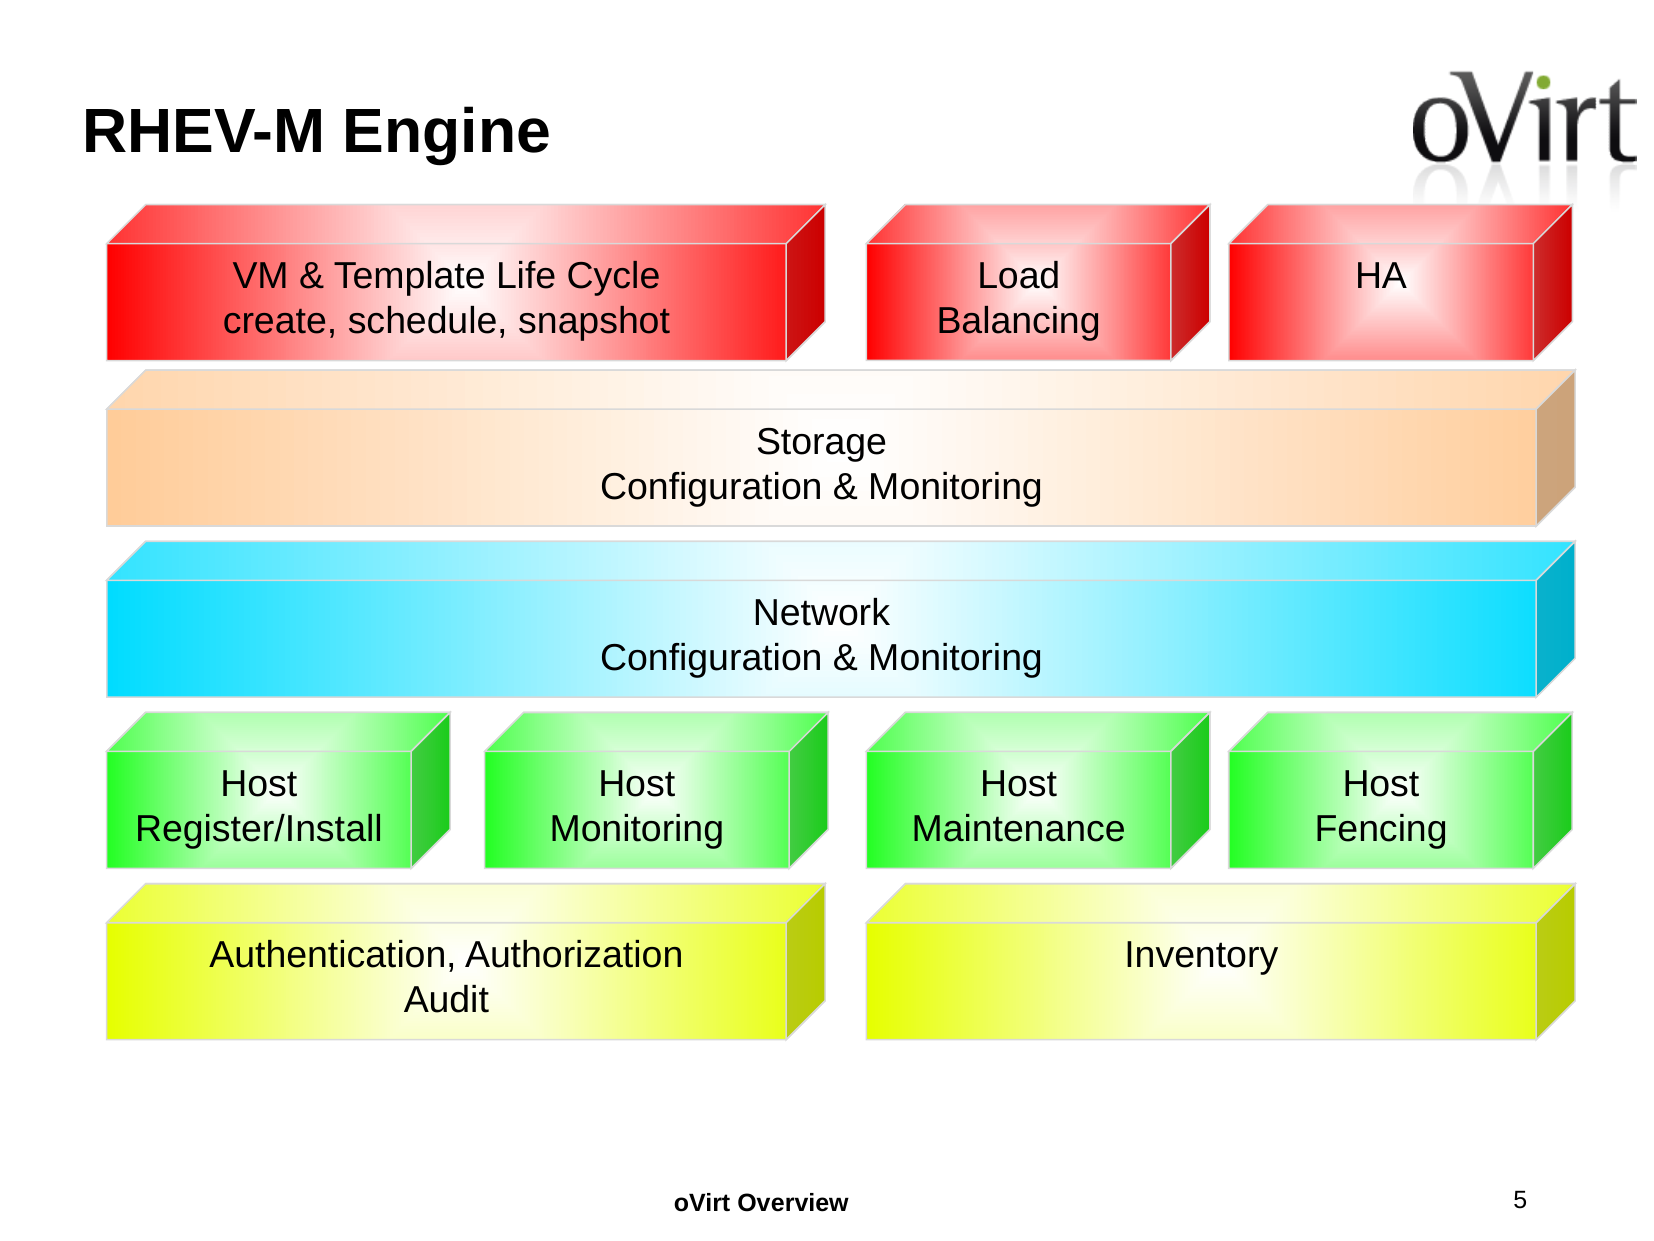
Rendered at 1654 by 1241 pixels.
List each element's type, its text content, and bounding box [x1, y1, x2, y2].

text_box Network Configuration & Monitoring [106, 581, 1536, 698]
text_box VDSM [484, 712, 827, 752]
text_box VM & Template Life Cycle create, schedule, snapshot [106, 244, 786, 361]
picture [1571, 63, 1637, 212]
text_box Authentication, Authorization Audit [106, 923, 786, 1040]
text_box Inventory [866, 923, 1536, 1040]
text_box HA [1228, 244, 1533, 361]
title RHEV-M Engine [82, 37, 1571, 226]
text_box libvirt [866, 712, 1209, 752]
text_box Load Balancing [866, 244, 1170, 361]
text_box VDSM [106, 204, 824, 244]
text_box libvirt [1228, 712, 1571, 752]
text_box QEMU/KVM [866, 204, 1209, 244]
text_box User Portal [106, 541, 1574, 581]
text_box Host Register/Install [106, 752, 411, 869]
text_box Guest [1228, 204, 1571, 244]
title Connect to Guest [106, 883, 824, 923]
title Connect To Guest [866, 883, 1574, 923]
text_box Storage Configuration & Monitoring [106, 410, 1536, 527]
text_box libvirt [106, 370, 1574, 410]
text_box Host Maintenance [866, 752, 1170, 869]
text_box Host Monitoring [484, 752, 789, 869]
text_box Manipulate libvirt XML [106, 712, 449, 752]
text_box Host Fencing [1228, 752, 1533, 869]
